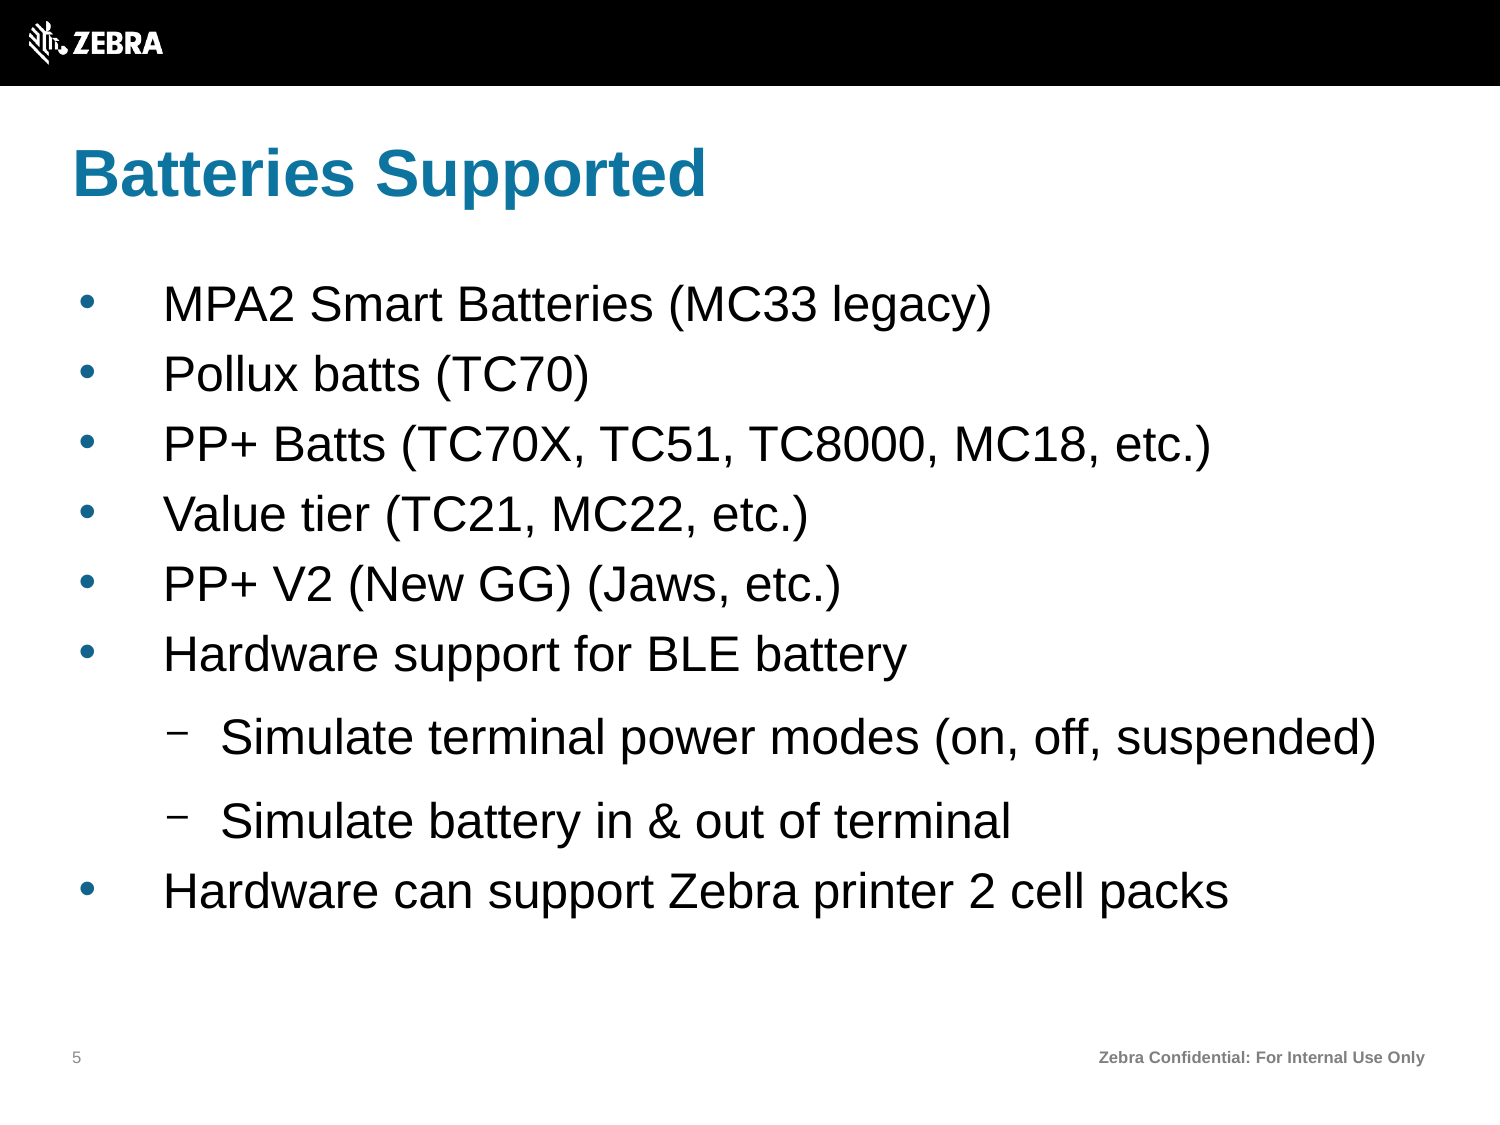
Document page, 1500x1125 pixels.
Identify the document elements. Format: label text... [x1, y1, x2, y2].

slide_number <number> [56, 1026, 407, 1087]
title Batteries Supported [56, 121, 1430, 217]
list MPA2 Smart Batteries (MC33 legacy) Pollux batts (TC70) PP+ Batts (TC70X, TC51, TC8000, MC18, etc.) Value tier (TC21, MC22, etc.) PP+ V2 (New GG) (Jaws, etc.) Hardware support for BLE battery Simulate terminal power modes (on, off, suspended) Simulate battery in & out of terminal Hardware can support Zebra printer 2 cell packs [63, 263, 1426, 980]
footer Zebra Confidential: For Internal Use Only [965, 1026, 1441, 1087]
picture [29, 21, 163, 65]
